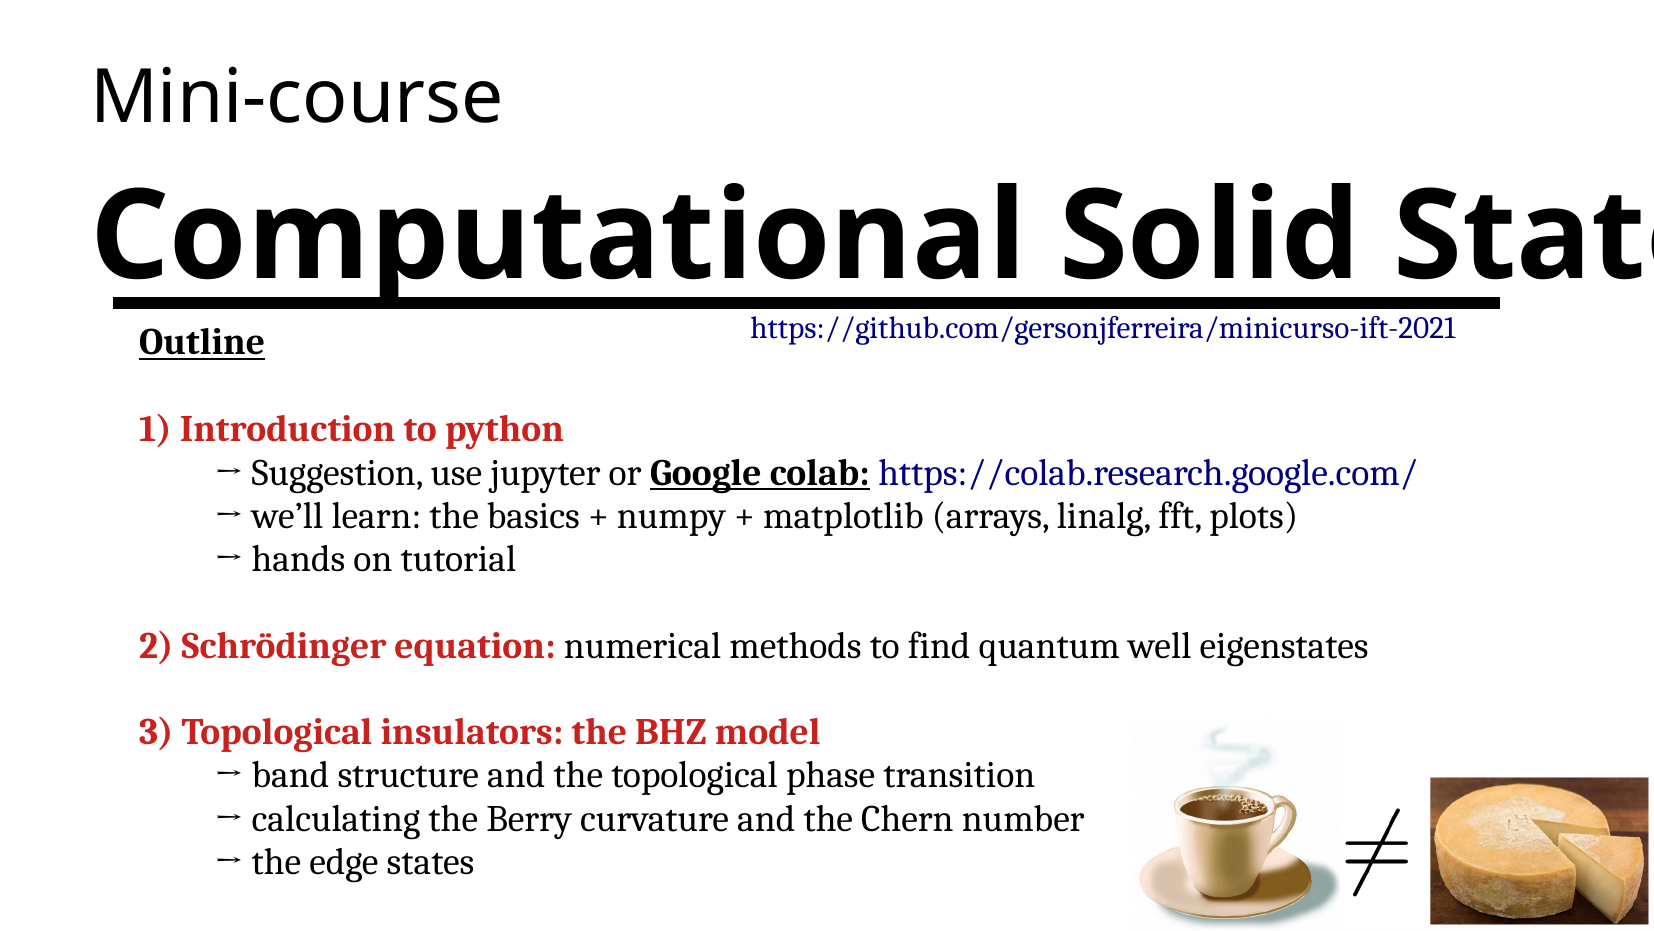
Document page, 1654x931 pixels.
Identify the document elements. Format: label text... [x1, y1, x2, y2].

text_box Outline 1) Introduction to python → Suggestion, use jupyter or Google colab: https://colab.research.google.com/ → we’ll learn: the basics + numpy + matplotlib (arrays, linalg, fft, plots) → hands on tutorial 2) Schrödinger equation: numerical methods to find quantum well eigenstates 3) Topological insulators: the BHZ model → band structure and the topological phase transition → calculating the Berry curvature and the Chern number → the edge states [124, 313, 1496, 901]
text_box Mini-course Computational Solid State Physics [75, 34, 1563, 302]
picture [1125, 701, 1654, 931]
text_box https://github.com/gersonjferreira/minicurso-ift-2021 [735, 303, 1508, 355]
